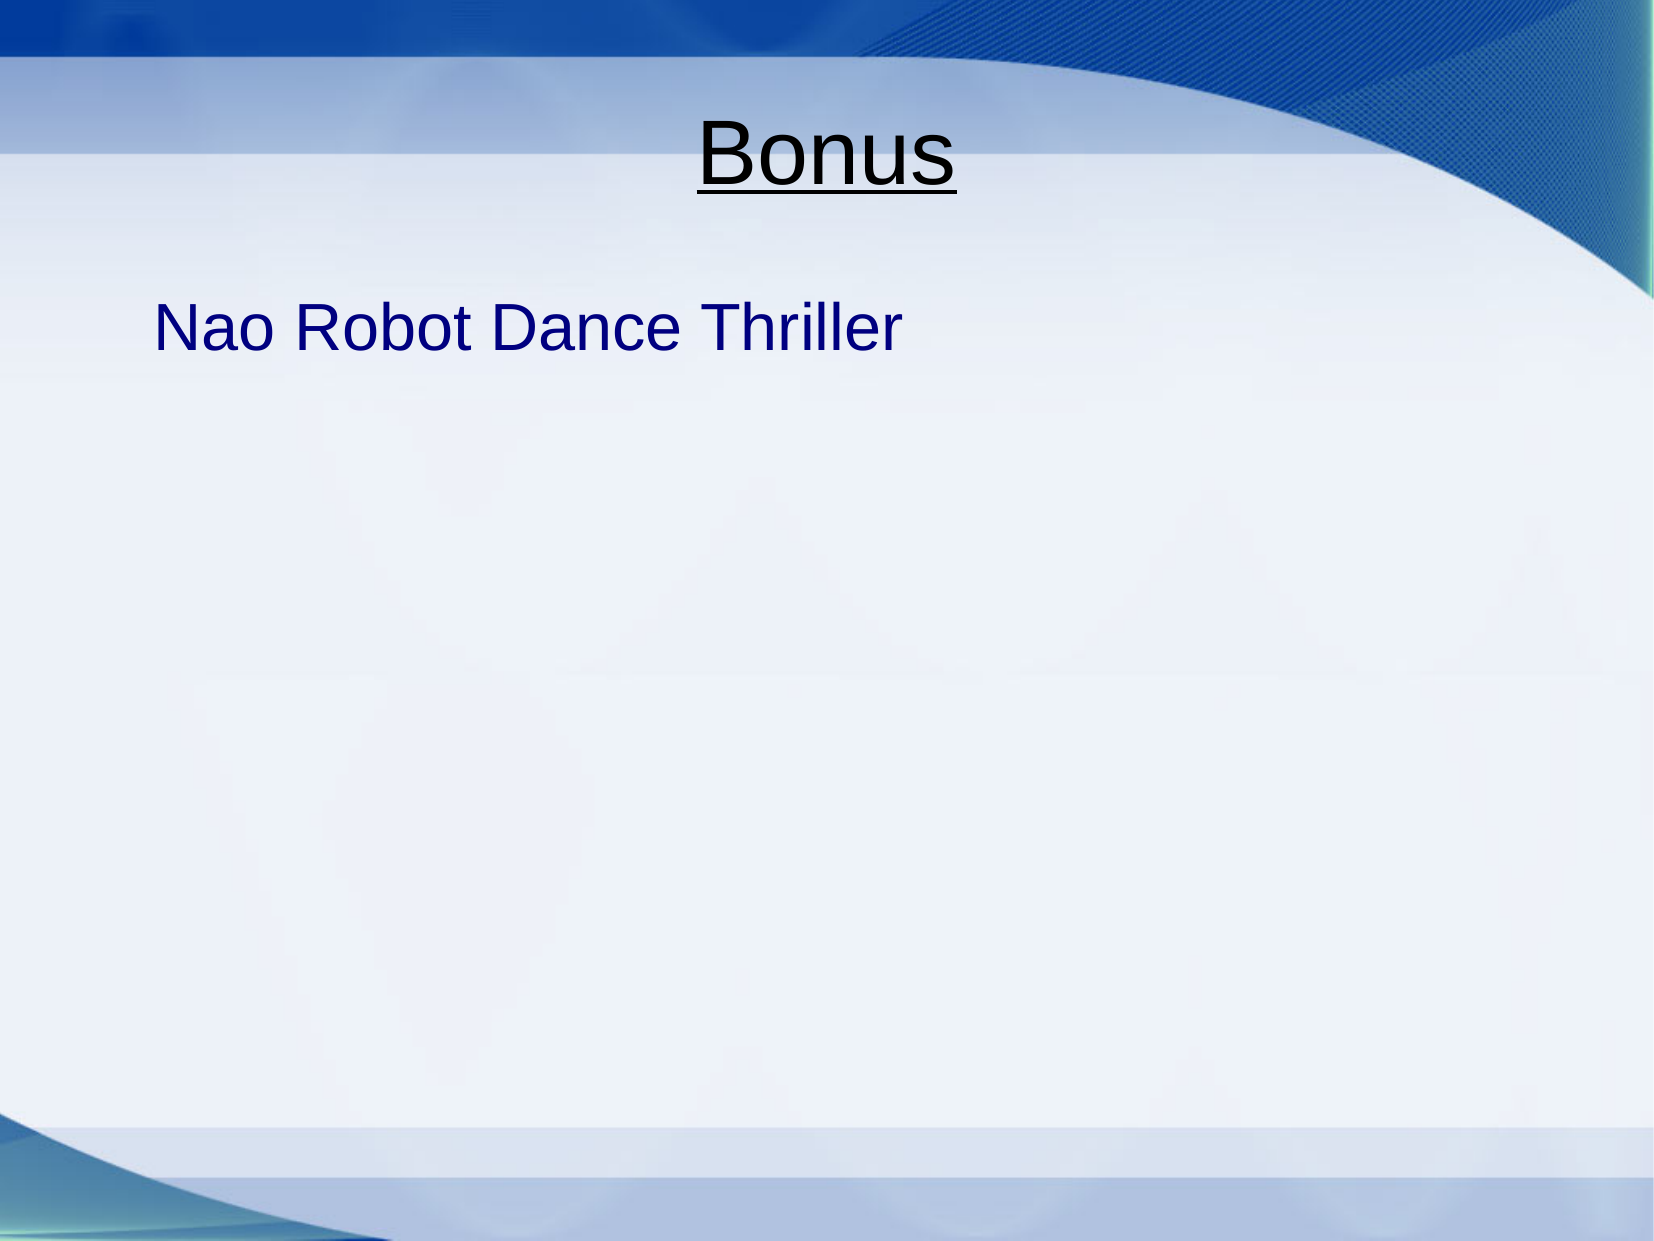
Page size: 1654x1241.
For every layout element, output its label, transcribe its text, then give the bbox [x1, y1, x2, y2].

title Bonus [82, 49, 1571, 257]
list Nao Robot Dance Thriller [82, 290, 1571, 1010]
picture [0, 0, 1654, 1241]
